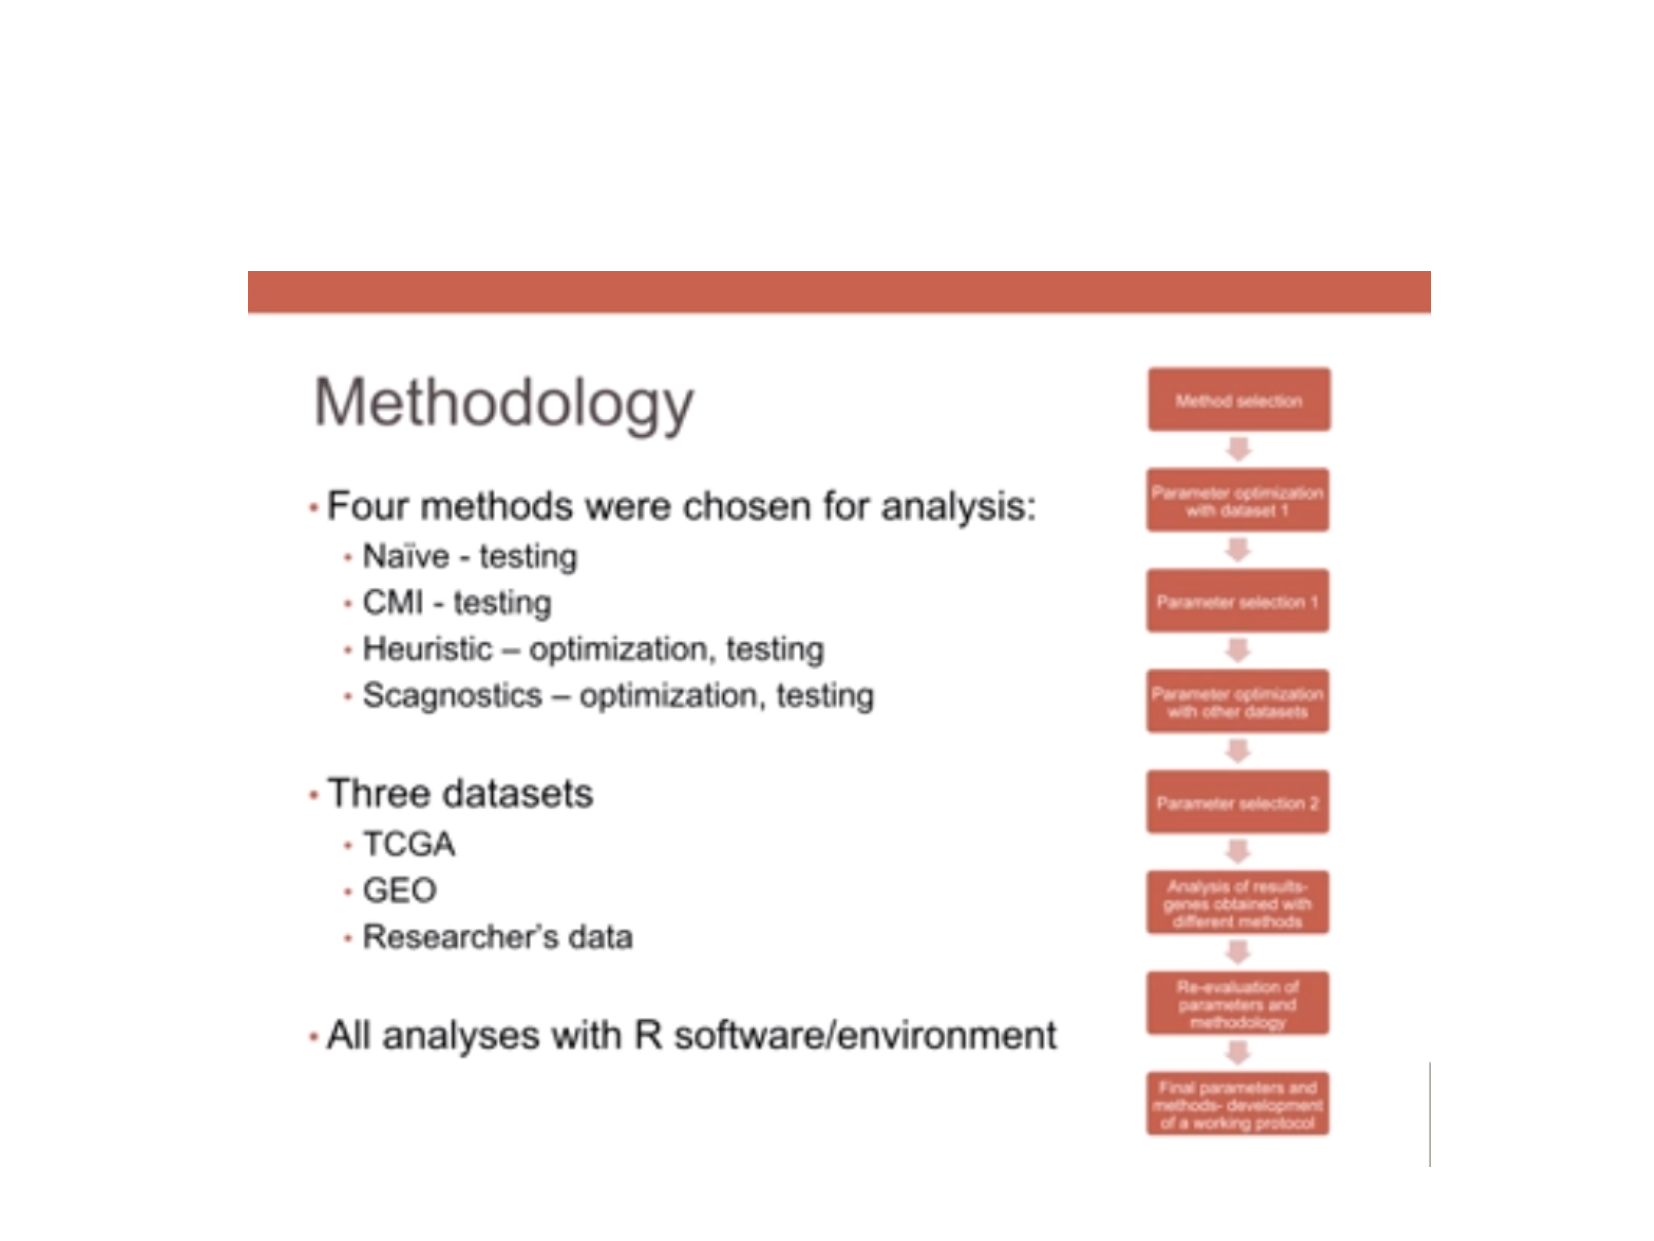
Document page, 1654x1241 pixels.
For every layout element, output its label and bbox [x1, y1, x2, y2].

picture [248, 271, 1431, 1167]
